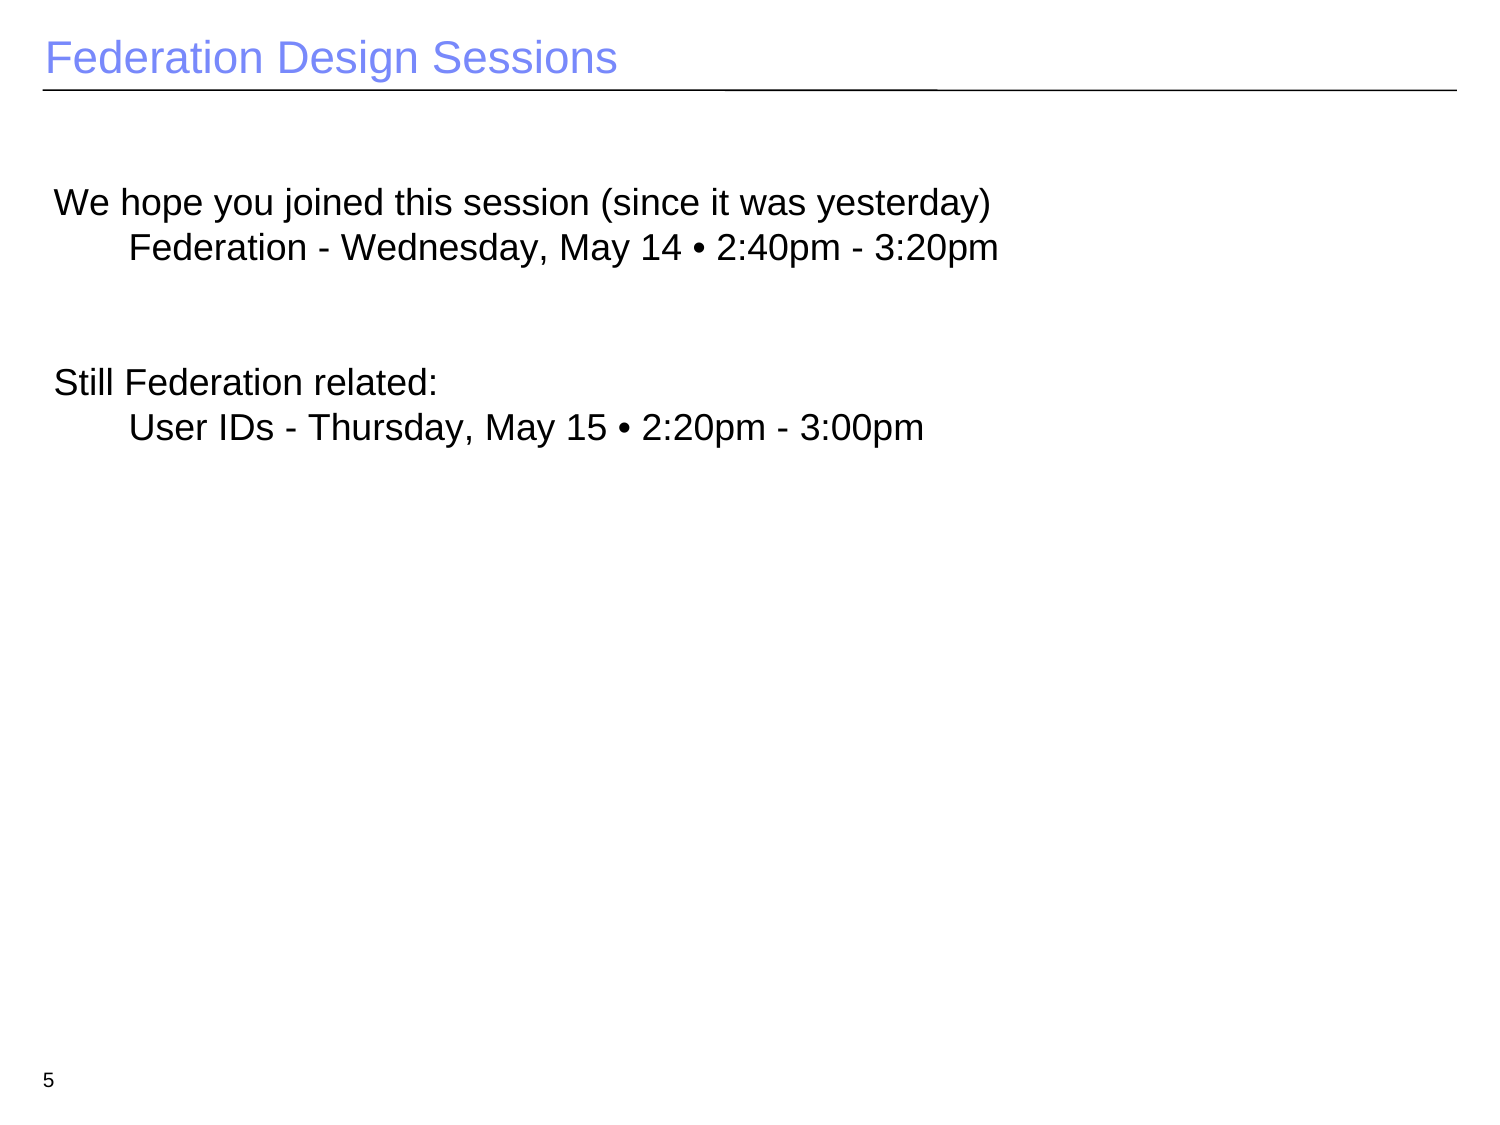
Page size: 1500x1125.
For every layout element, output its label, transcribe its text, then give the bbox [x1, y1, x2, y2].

text_box We hope you joined this session (since it was yesterday) Federation - Wednesday, May 14 • 2:40pm - 3:20pm Still Federation related: User IDs - Thursday, May 15 • 2:20pm - 3:00pm [38, 125, 1500, 501]
text_box Federation Design Sessions [29, 26, 1456, 92]
